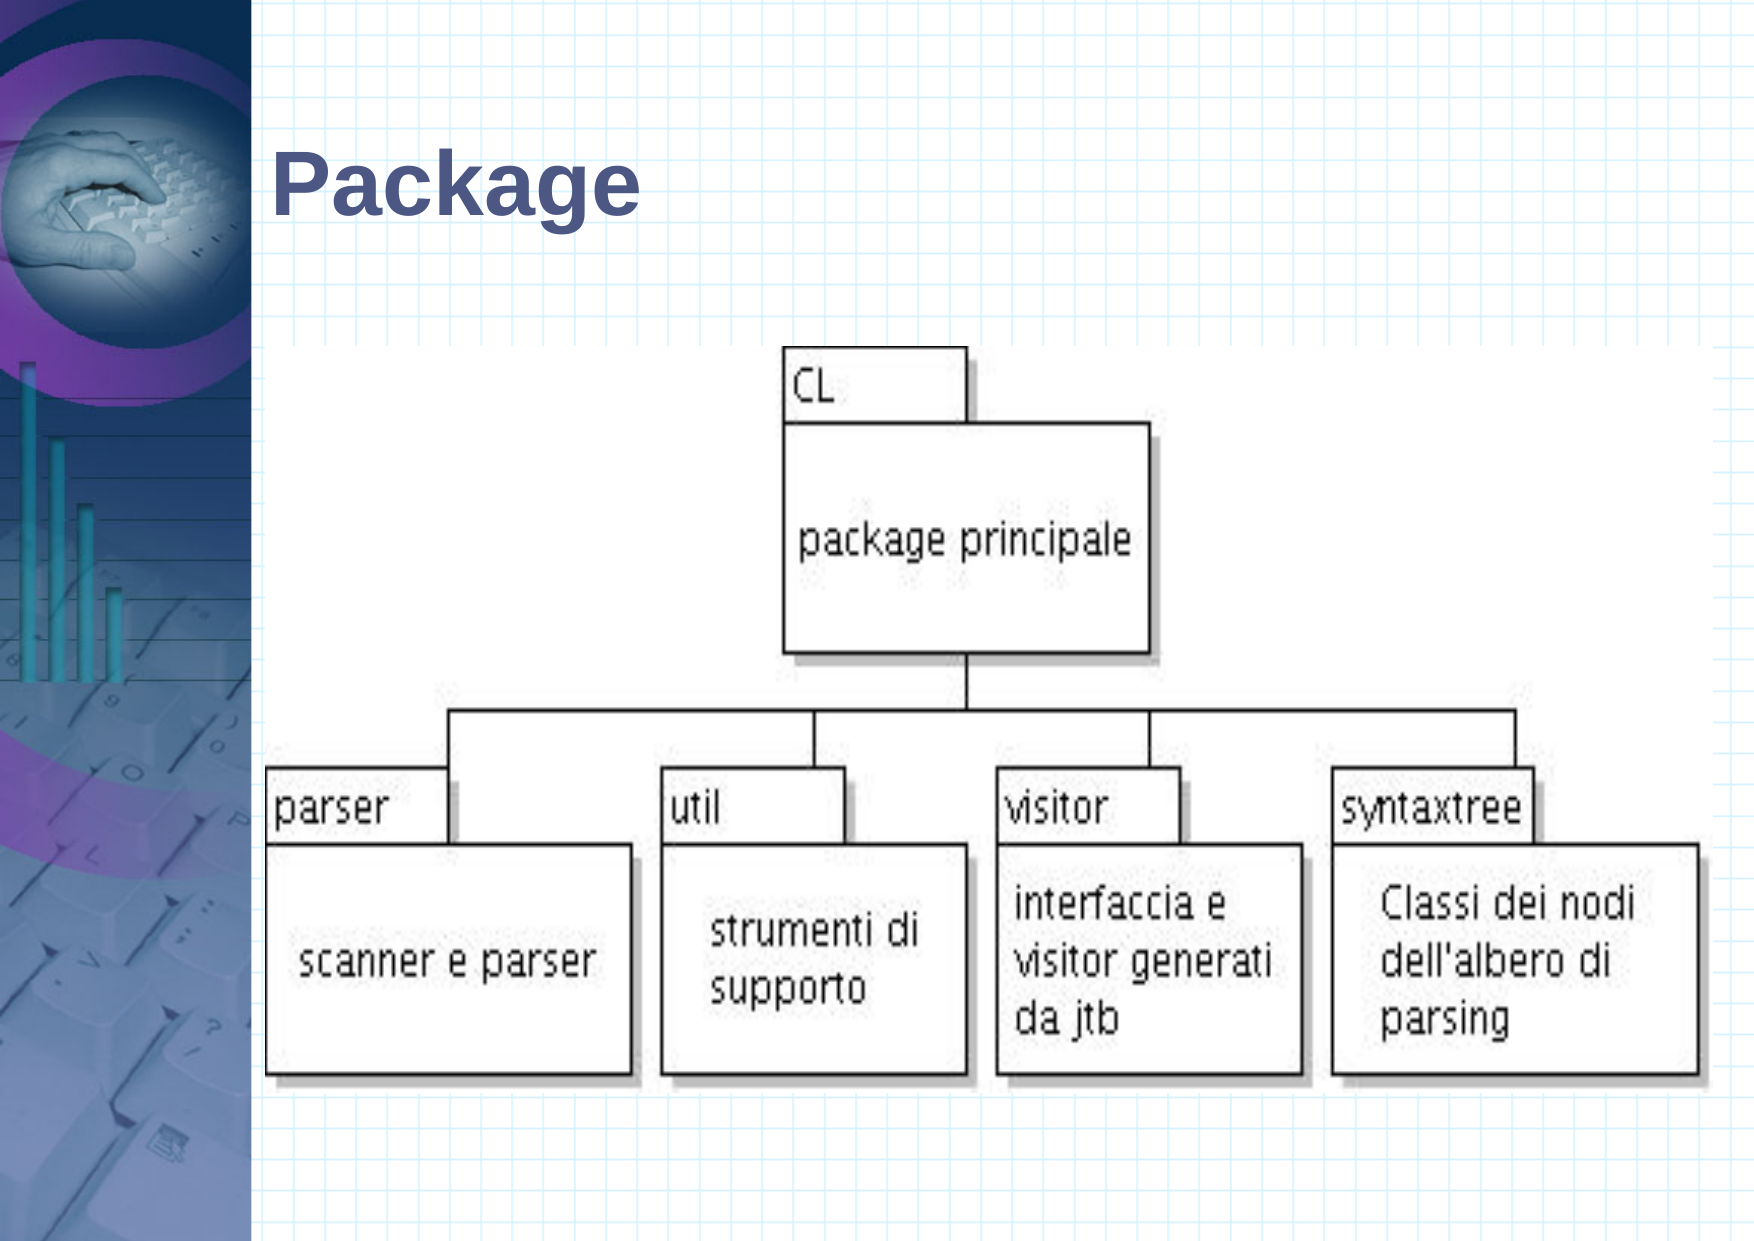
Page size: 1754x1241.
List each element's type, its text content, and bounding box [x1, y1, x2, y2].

picture [0, 0, 1754, 1241]
title Package [270, 131, 1740, 235]
